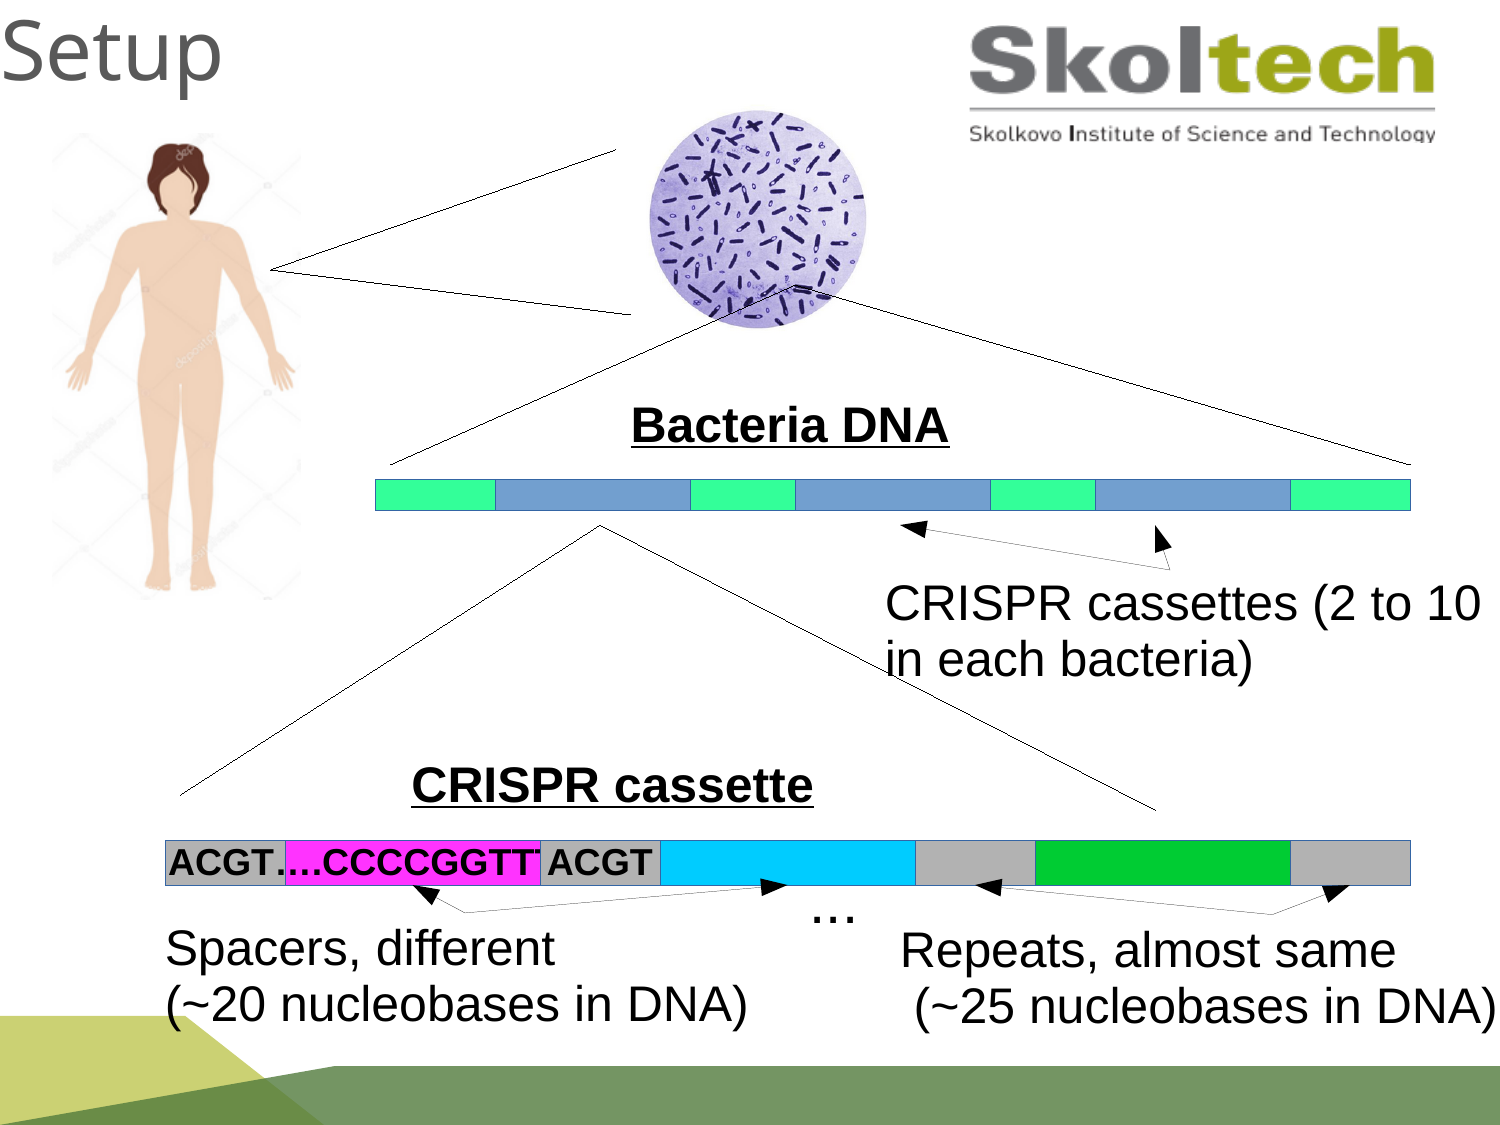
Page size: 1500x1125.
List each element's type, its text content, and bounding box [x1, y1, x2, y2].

text_box Repeats, almost same (~25 nucleobases in DNA) [885, 915, 1500, 1098]
text_box CRISPR cassettes (2 to 10 in each bacteria) [870, 567, 1500, 751]
title Setup [0, 0, 331, 98]
text_box ... [795, 863, 901, 944]
text_box [660, 840, 1411, 886]
text_box Spacers, different (~20 nucleobases in DNA) [150, 912, 781, 1096]
text_box ACGT [540, 840, 660, 886]
text_box [165, 840, 285, 886]
text_box ACGT….CCCCGGTTTAA…. [285, 840, 540, 886]
picture [52, 133, 301, 601]
text_box [375, 479, 1411, 511]
text_box Bacteria DNA [615, 389, 1021, 465]
picture [630, 104, 883, 342]
text_box CRISPR cassette [396, 750, 841, 821]
